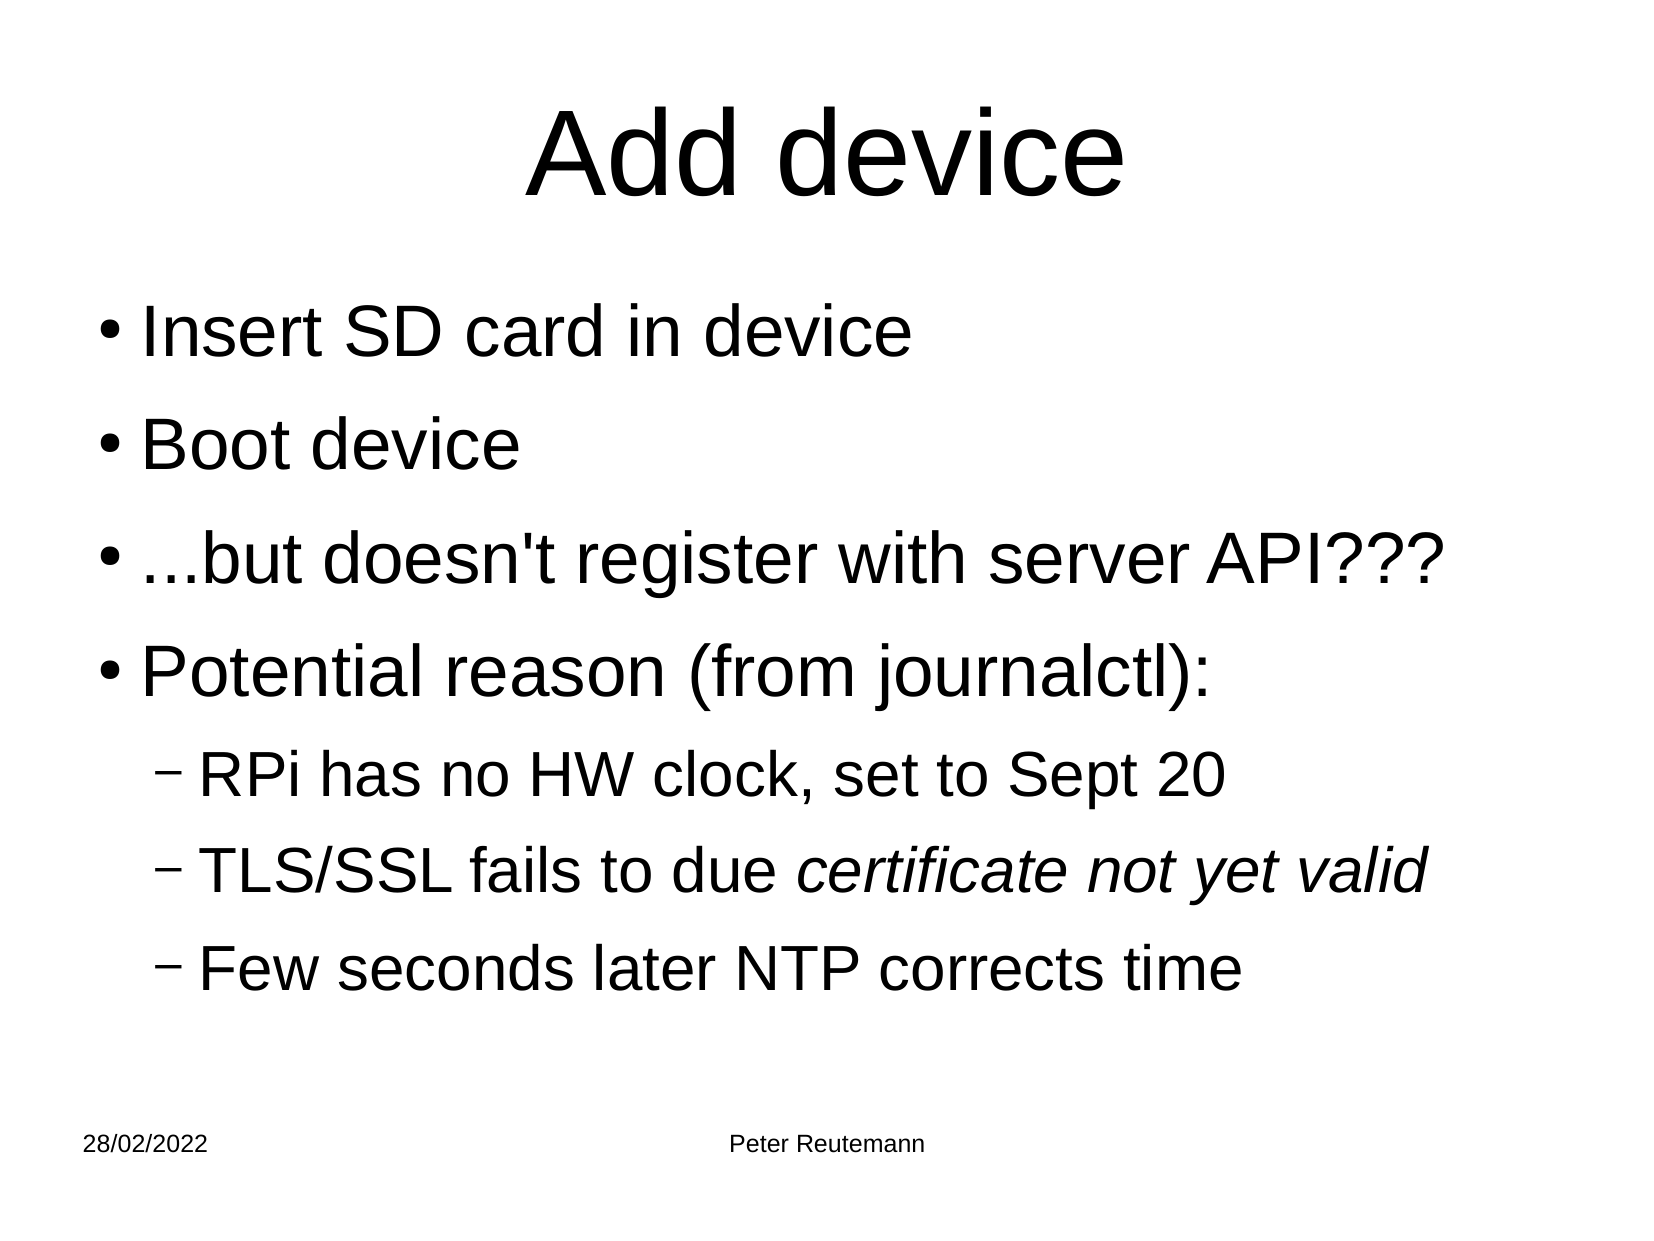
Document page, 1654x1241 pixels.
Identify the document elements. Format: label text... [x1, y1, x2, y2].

list Insert SD card in device Boot device ...but doesn't register with server API??? Potential reason (from journalctl): RPi has no HW clock, set to Sept 20 TLS/SSL fails to due certificate not yet valid Few seconds later NTP corrects time [82, 290, 1571, 1010]
title Add device [82, 49, 1571, 257]
